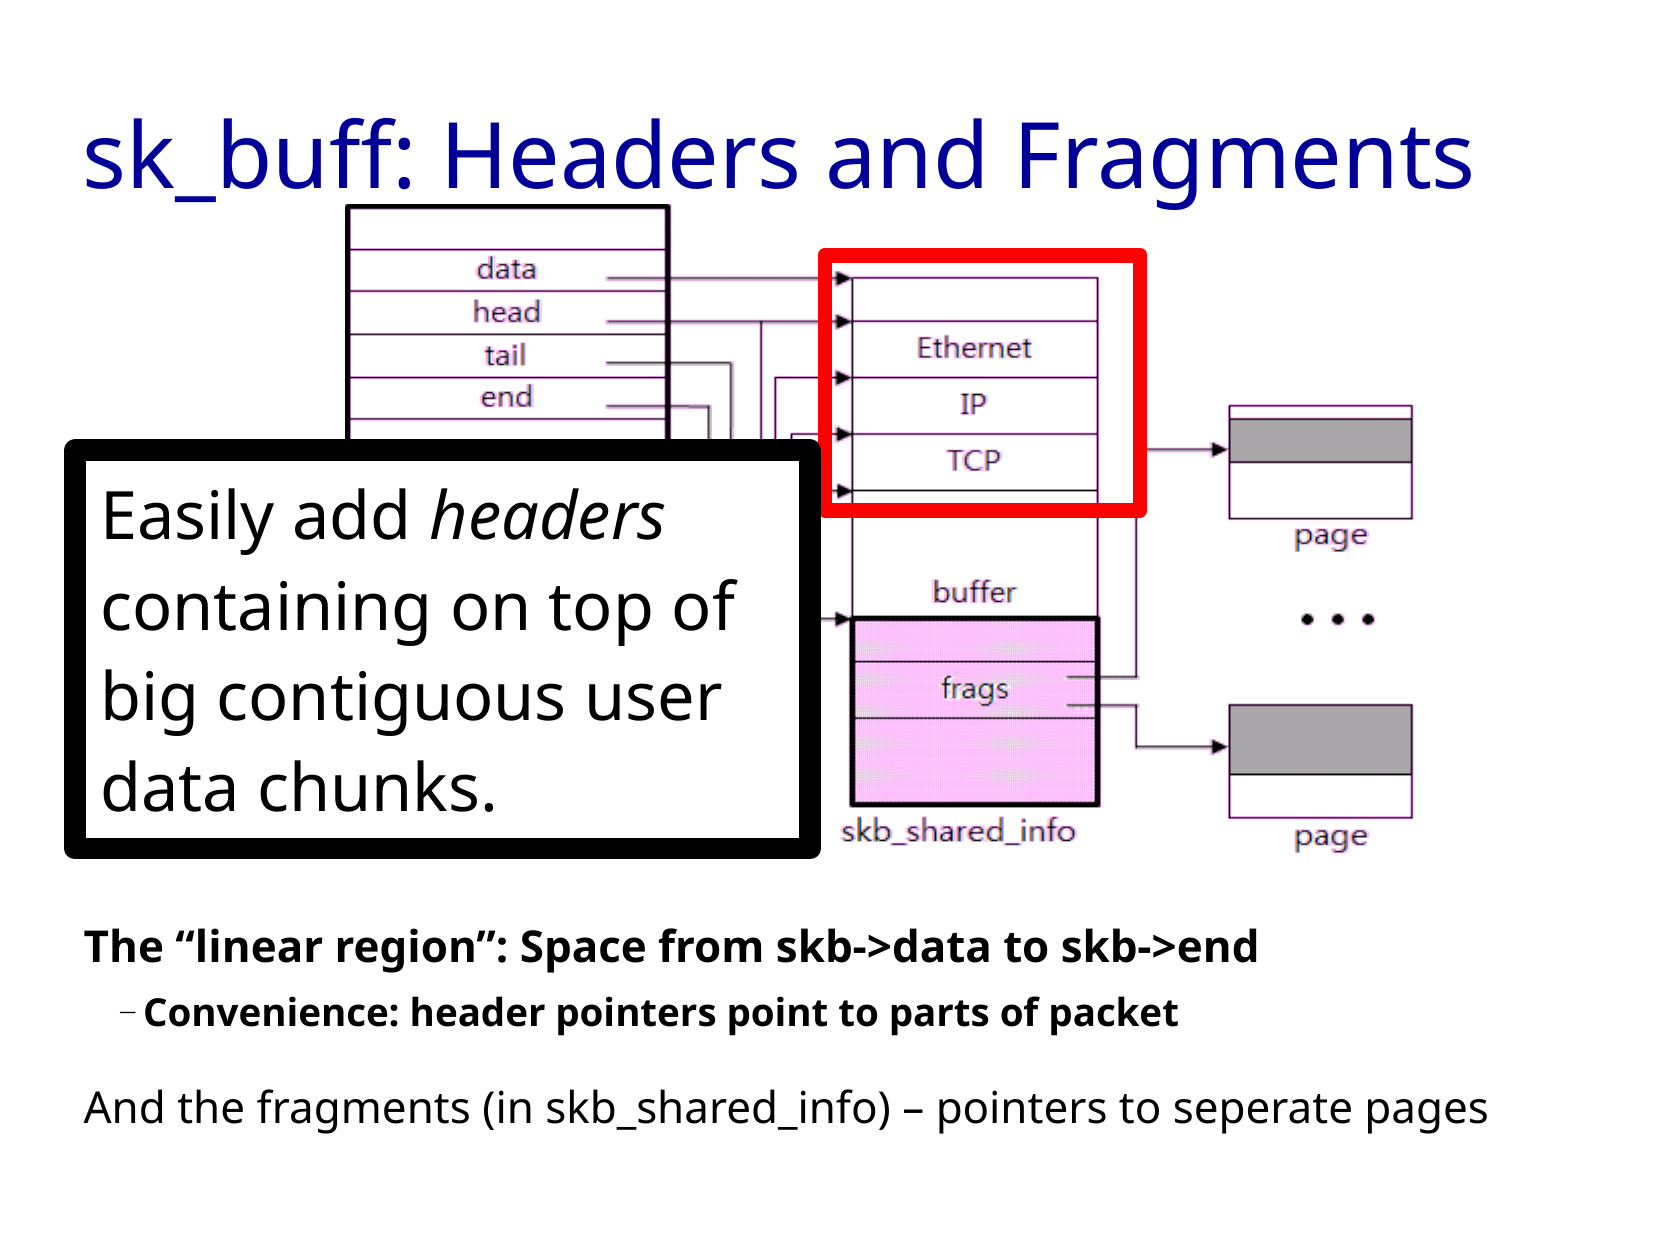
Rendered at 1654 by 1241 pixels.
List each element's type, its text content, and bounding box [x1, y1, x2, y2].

picture [345, 204, 1456, 871]
list The “linear region”: Space from skb->data to skb->end Convenience: header pointers point to parts of packet And the fragments (in skb_shared_info) – pointers to seperate pages [60, 915, 1571, 1141]
text_box Easily add headers containing on top of big contiguous user data chunks. [75, 450, 811, 781]
title sk_buff: Headers and Fragments [82, 49, 1571, 257]
picture [832, 263, 1133, 503]
